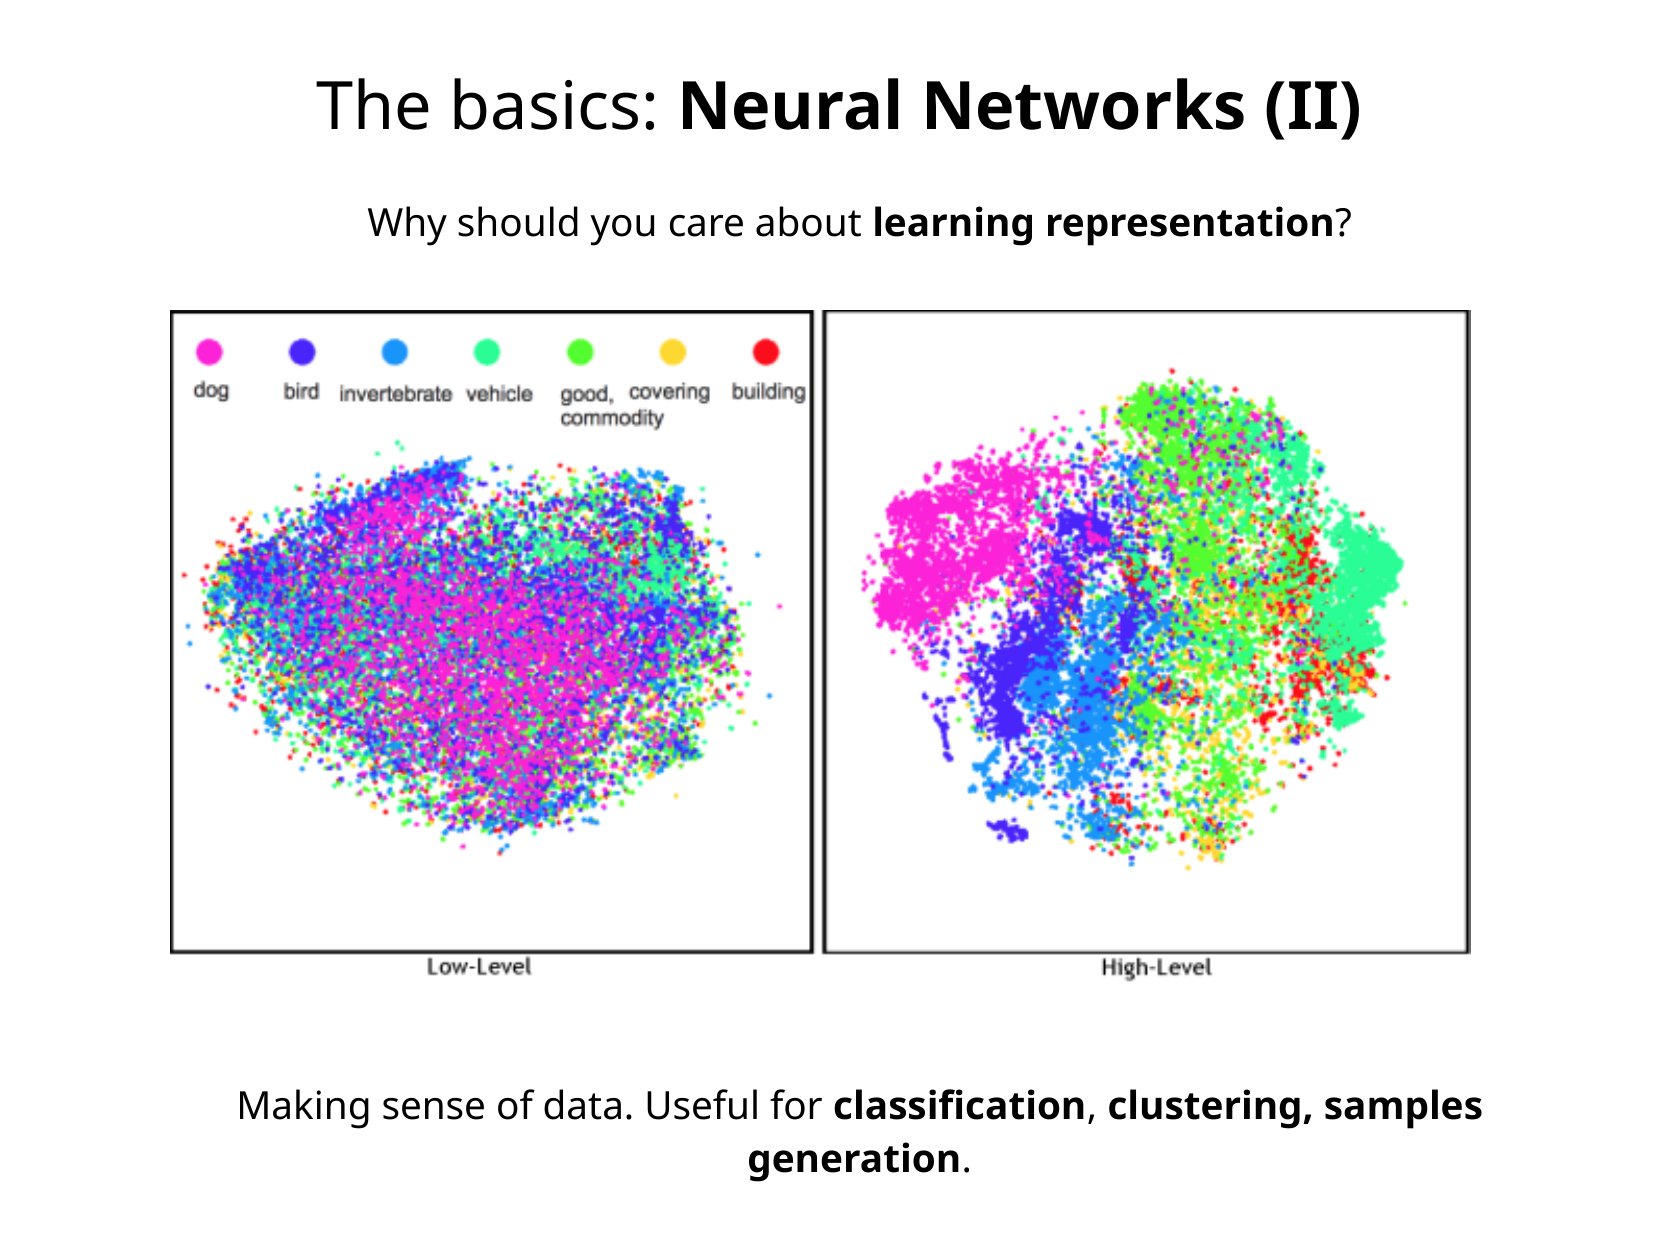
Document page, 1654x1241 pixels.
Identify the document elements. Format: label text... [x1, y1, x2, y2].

picture [170, 310, 1471, 991]
title The basics: Neural Networks (II) [95, 26, 1584, 181]
list Why should you care about learning representation? Making sense of data. Useful for classification, clustering, samples generation. [82, 195, 1571, 1186]
